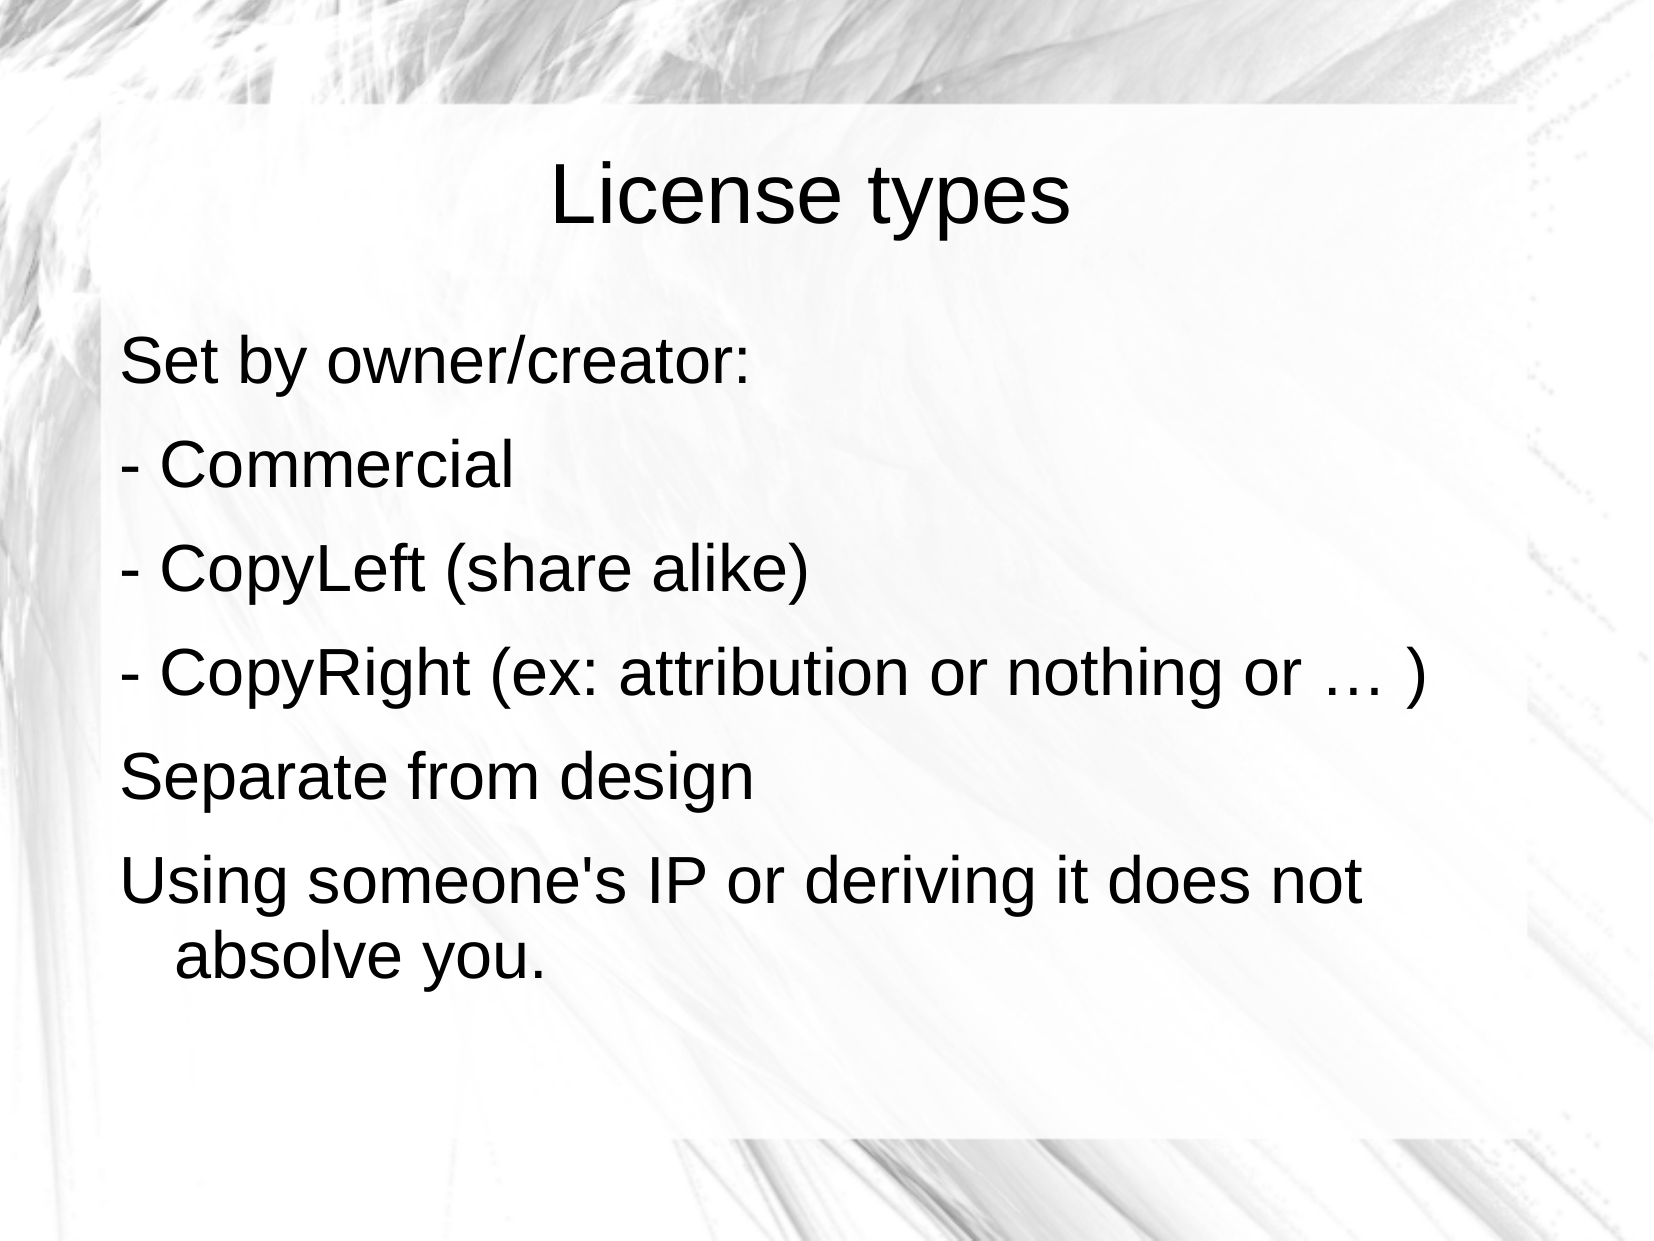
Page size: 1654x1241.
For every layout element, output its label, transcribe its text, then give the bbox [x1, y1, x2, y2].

title License types [118, 112, 1505, 279]
picture [0, 0, 1654, 1241]
list Set by owner/creator: - Commercial - CopyLeft (share alike) - CopyRight (ex: attribution or nothing or … ) Separate from design Using someone's IP or deriving it does not absolve you. [118, 319, 1570, 1098]
